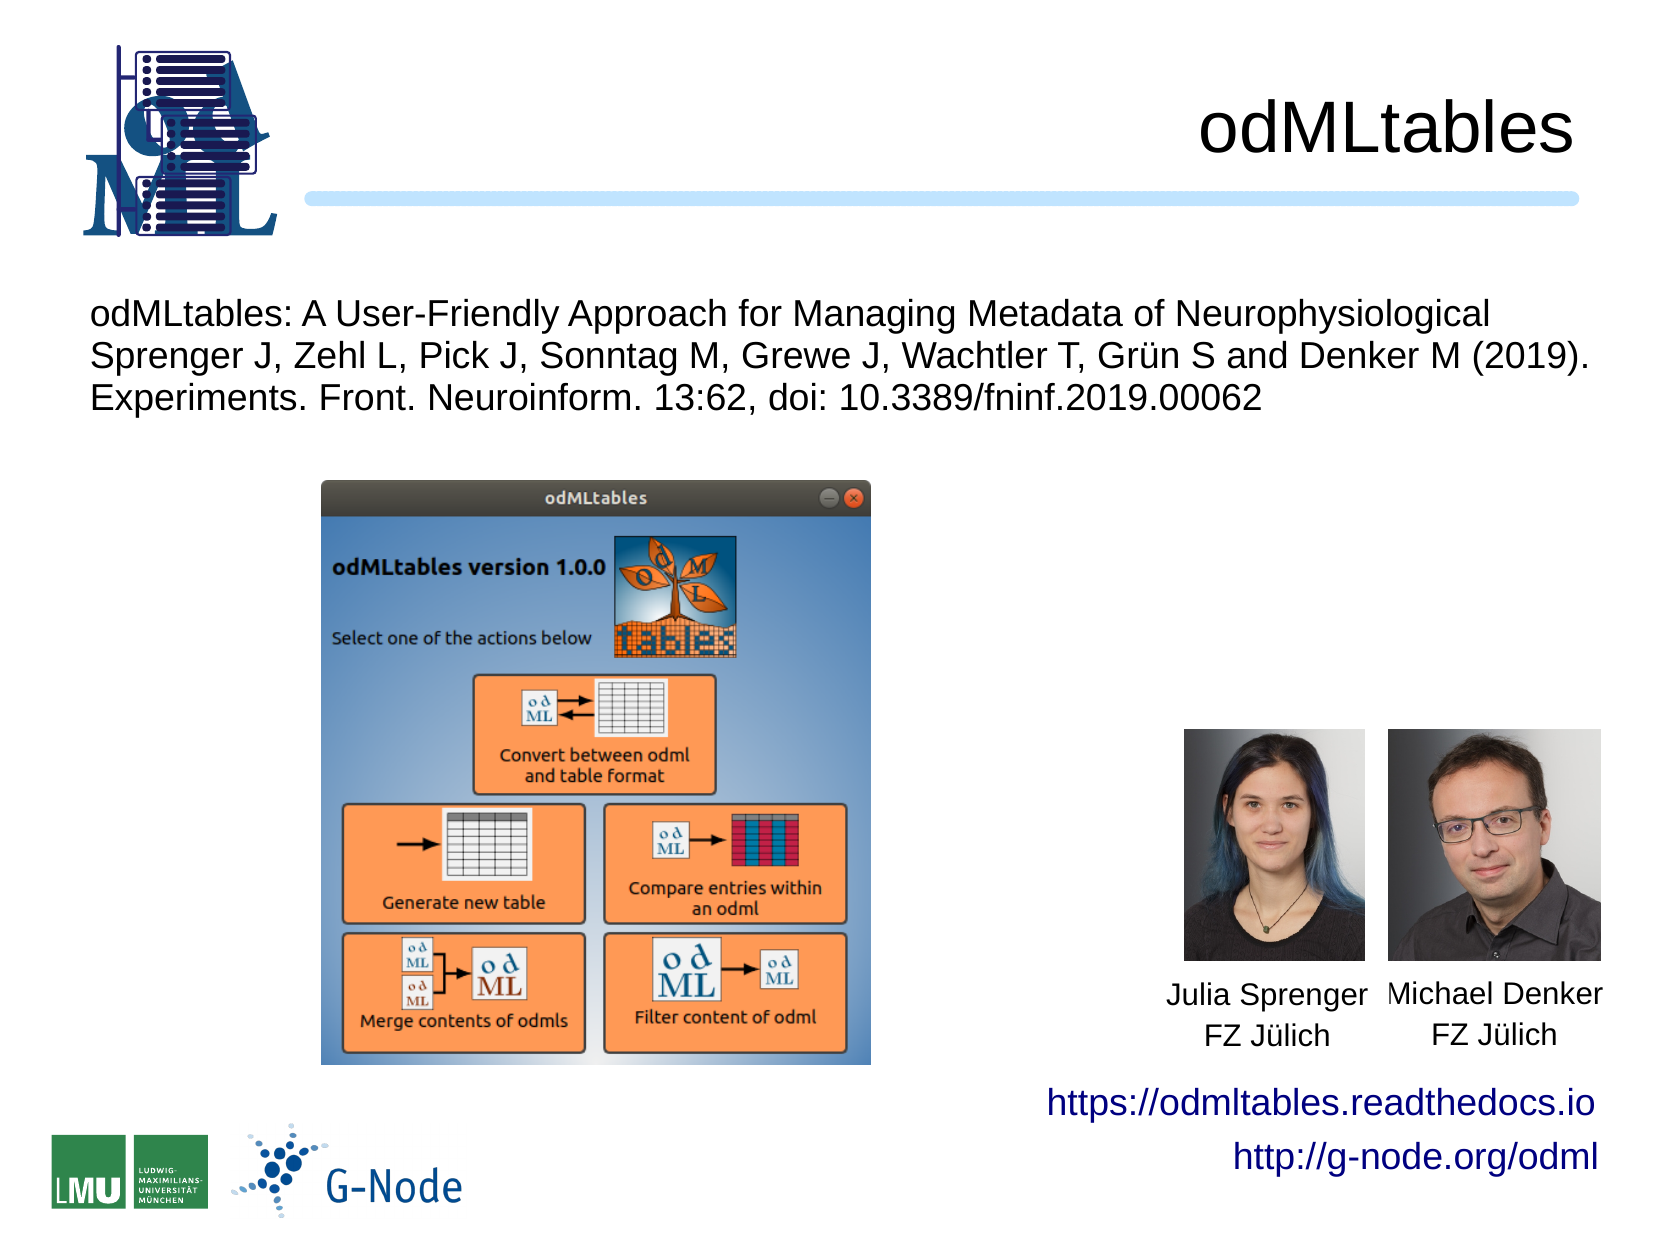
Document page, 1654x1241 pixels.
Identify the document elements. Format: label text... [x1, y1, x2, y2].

list Julia Sprenger FZ Jülich [1074, 977, 1390, 1064]
text_box https://odmltables.readthedocs.io [1031, 1074, 1611, 1131]
picture [1184, 729, 1365, 961]
picture [230, 1123, 467, 1219]
picture [1388, 729, 1601, 961]
picture [82, 45, 286, 238]
text_box odMLtables: A User-Friendly Approach for Managing Metadata of Neurophysiological Sprenger J, Zehl L, Pick J, Sonntag M, Grewe J, Wachtler T, Grün S and Denker M (2019). Experiments. Front. Neuroinform. 13:62, doi: 10.3389/fninf.2019.00062 [75, 285, 1621, 436]
text_box odMLtables [87, 30, 1576, 226]
list Michael Denker FZ Jülich [1301, 976, 1617, 1064]
text_box http://g-node.org/odml [1218, 1128, 1624, 1189]
picture [321, 480, 871, 1066]
